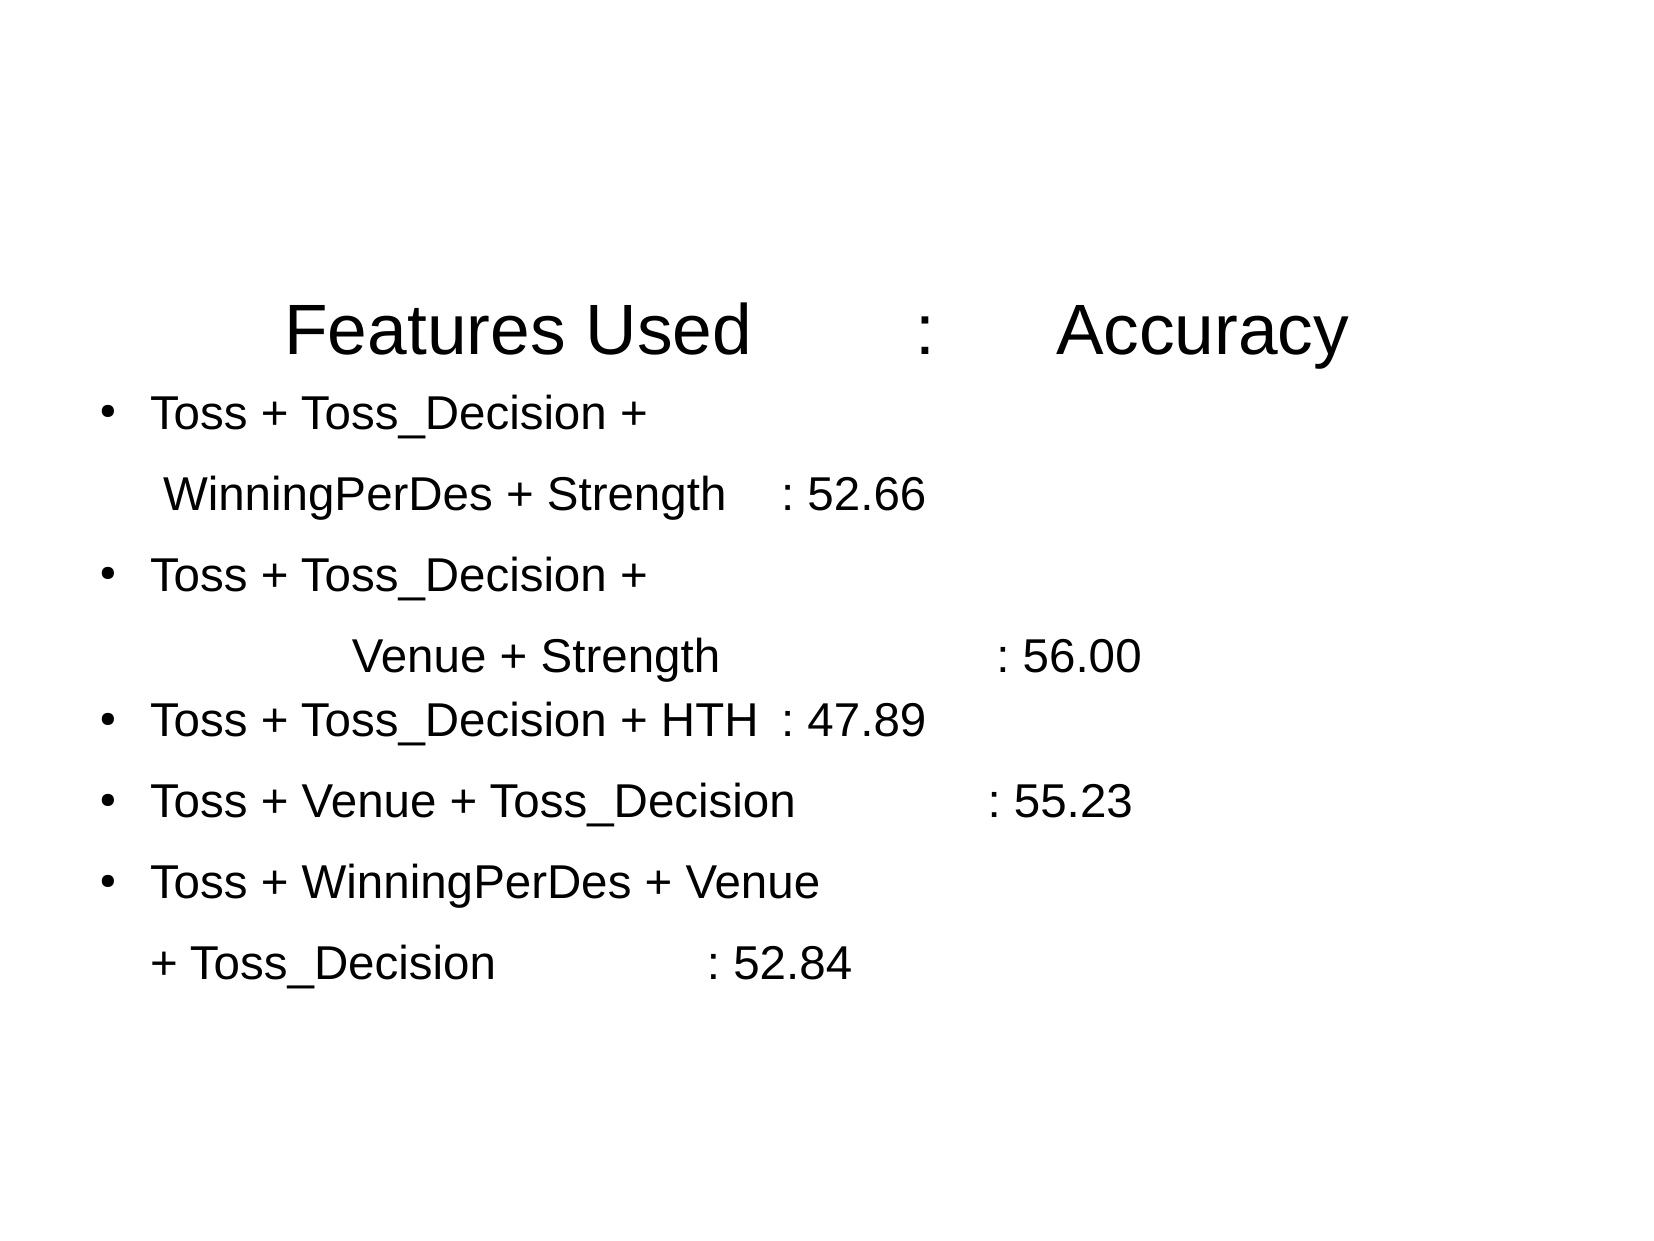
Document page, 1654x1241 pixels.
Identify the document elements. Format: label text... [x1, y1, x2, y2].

list Features Used : Accuracy Toss + Toss_Decision + WinningPerDes + Strength : 52.66 Toss + Toss_Decision + Venue + Strength : 56.00 Toss + Toss_Decision + HTH : 47.89 Toss + Venue + Toss_Decision : 55.23 Toss + WinningPerDes + Venue + Toss_Decision : 52.84 [82, 290, 1571, 1010]
